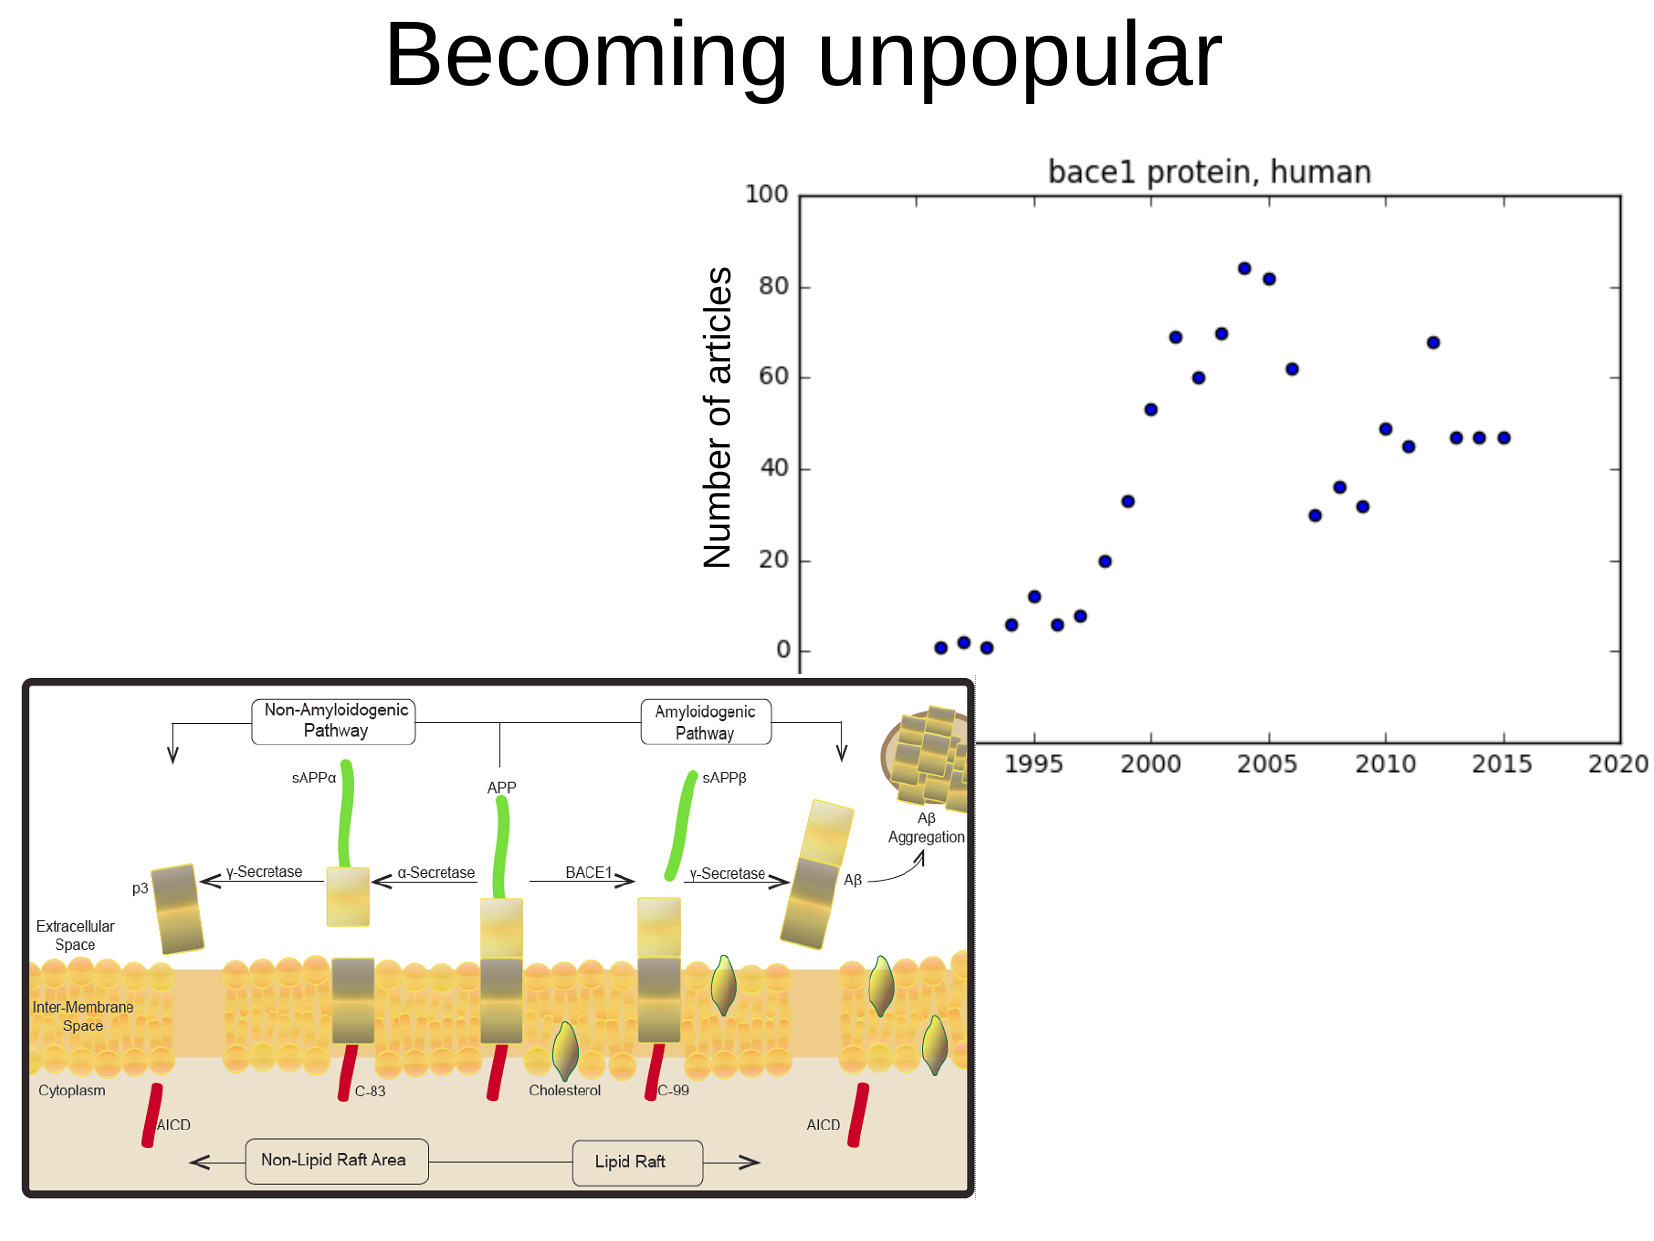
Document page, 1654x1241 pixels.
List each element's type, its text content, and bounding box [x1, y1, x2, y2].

picture [21, 125, 1654, 1201]
text_box Number of articles [688, 75, 811, 586]
title Becoming unpopular [60, 0, 1549, 136]
